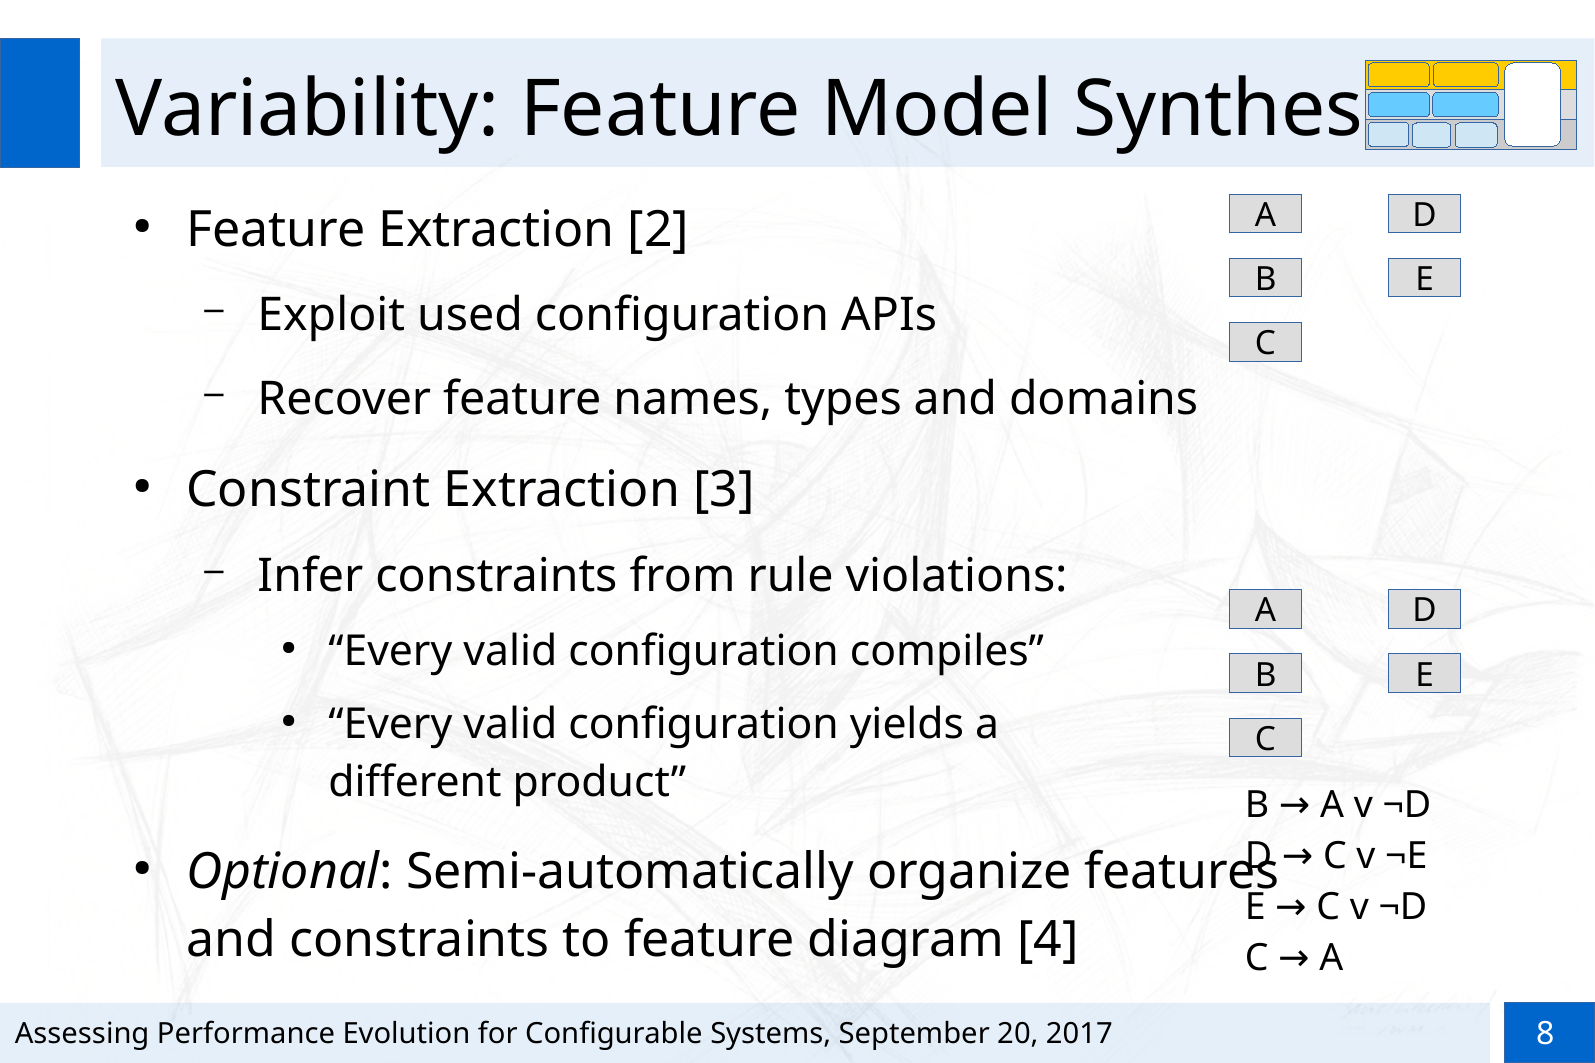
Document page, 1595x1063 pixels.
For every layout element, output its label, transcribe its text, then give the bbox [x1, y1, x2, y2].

text_box D [1388, 589, 1461, 629]
text_box [1365, 60, 1577, 150]
text_box E [1388, 653, 1461, 693]
text_box C [1229, 718, 1302, 757]
text_box B → A v ¬D D → C v ¬E E → C v ¬D C → A [1230, 769, 1510, 1005]
title Variability: Feature Model Synthesis [115, 42, 1515, 168]
text_box A [1229, 194, 1302, 233]
text_box B [1229, 258, 1302, 297]
text_box C [1229, 322, 1302, 362]
list Feature Extraction [2] Exploit used configuration APIs Recover feature names, types and domains Constraint Extraction [3] Infer constraints from rule violations: “Every valid configuration compiles” “Every valid configuration yields a different product” Optional: Semi-automatically organize features and constraints to feature diagram [4] [115, 192, 1515, 978]
text_box E [1388, 258, 1461, 297]
text_box D [1388, 194, 1461, 233]
text_box A [1229, 589, 1302, 629]
text_box B [1229, 653, 1302, 693]
